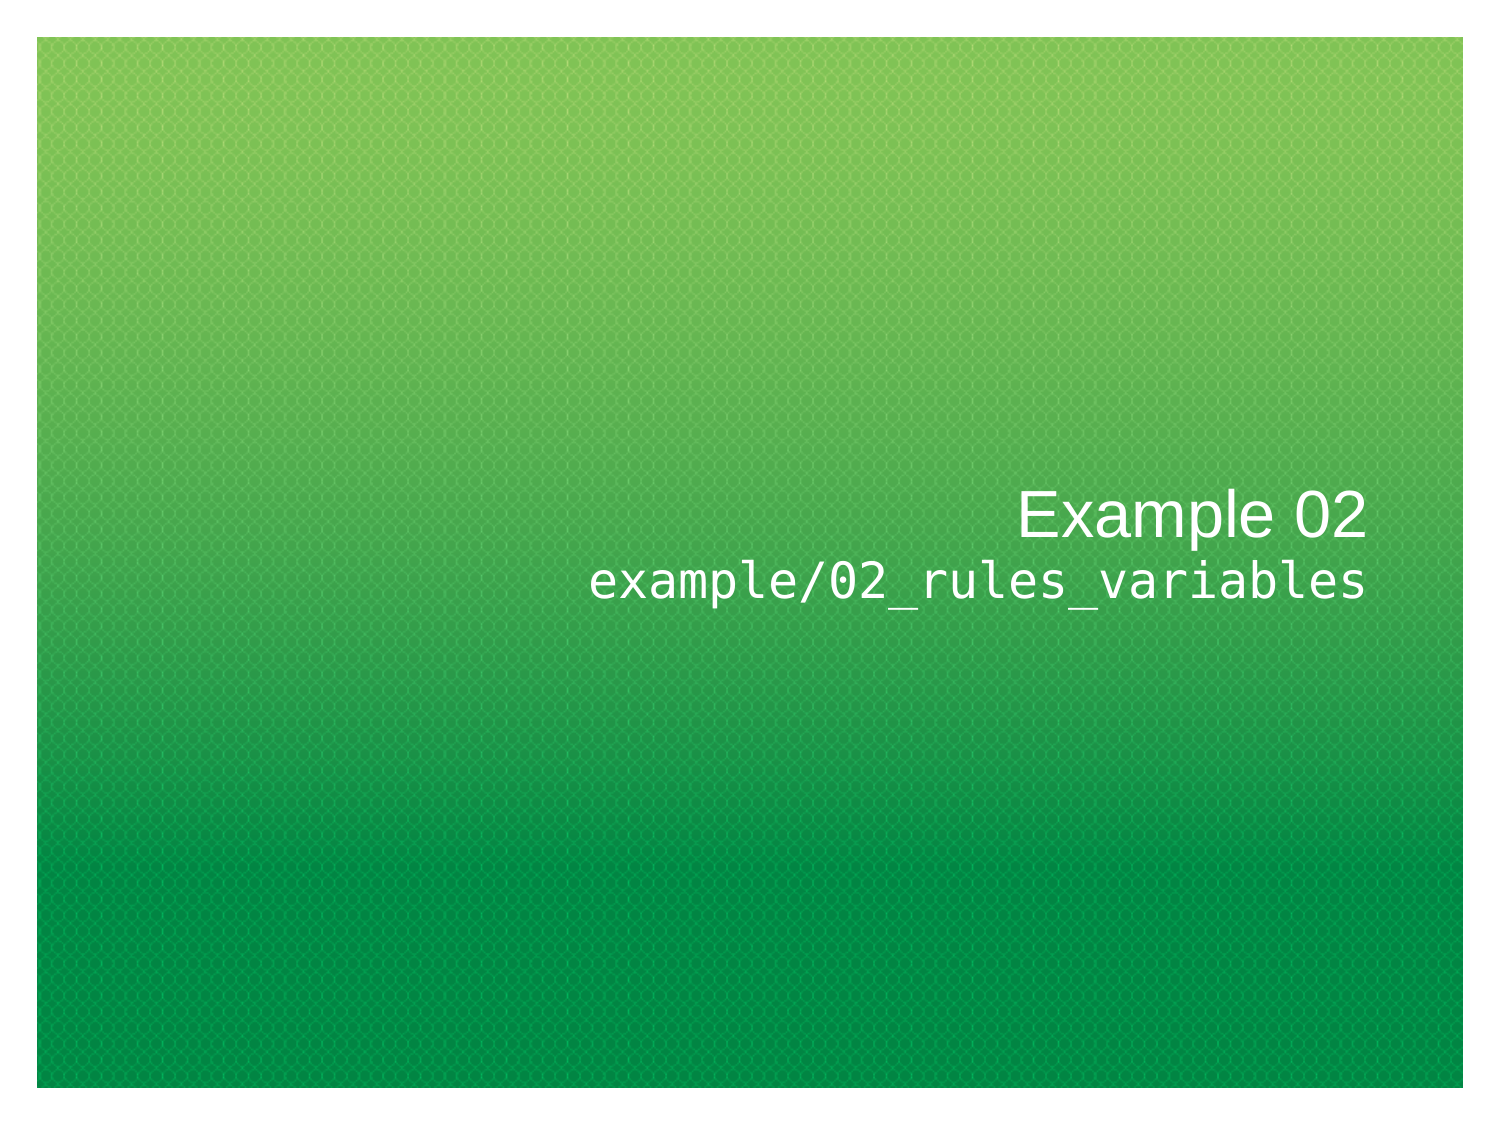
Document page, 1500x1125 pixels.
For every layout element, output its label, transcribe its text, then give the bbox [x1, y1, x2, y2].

picture [37, 37, 1463, 1088]
title Example 02 example/02_rules_variables [135, 450, 1369, 638]
